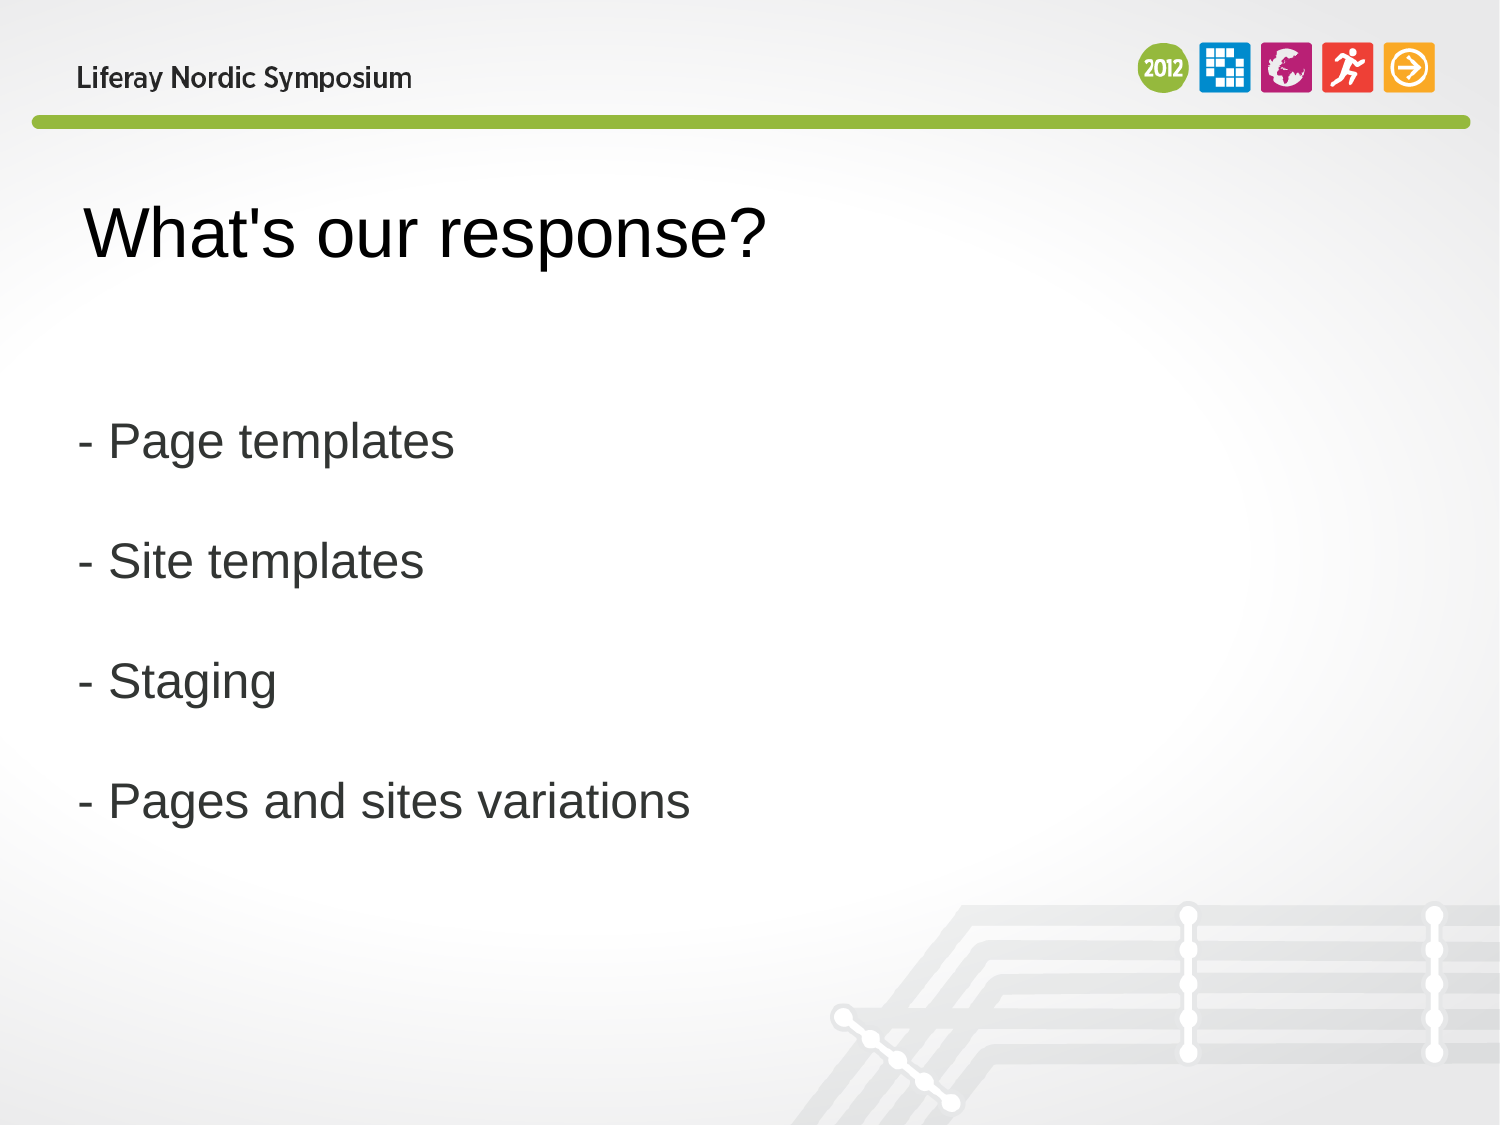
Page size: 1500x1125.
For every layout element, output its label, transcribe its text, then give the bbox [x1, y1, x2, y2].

title What's our response? [68, 179, 1031, 305]
picture [0, 0, 1500, 1125]
list - Page templates - Site templates - Staging - Pages and sites variations [62, 341, 1463, 1067]
